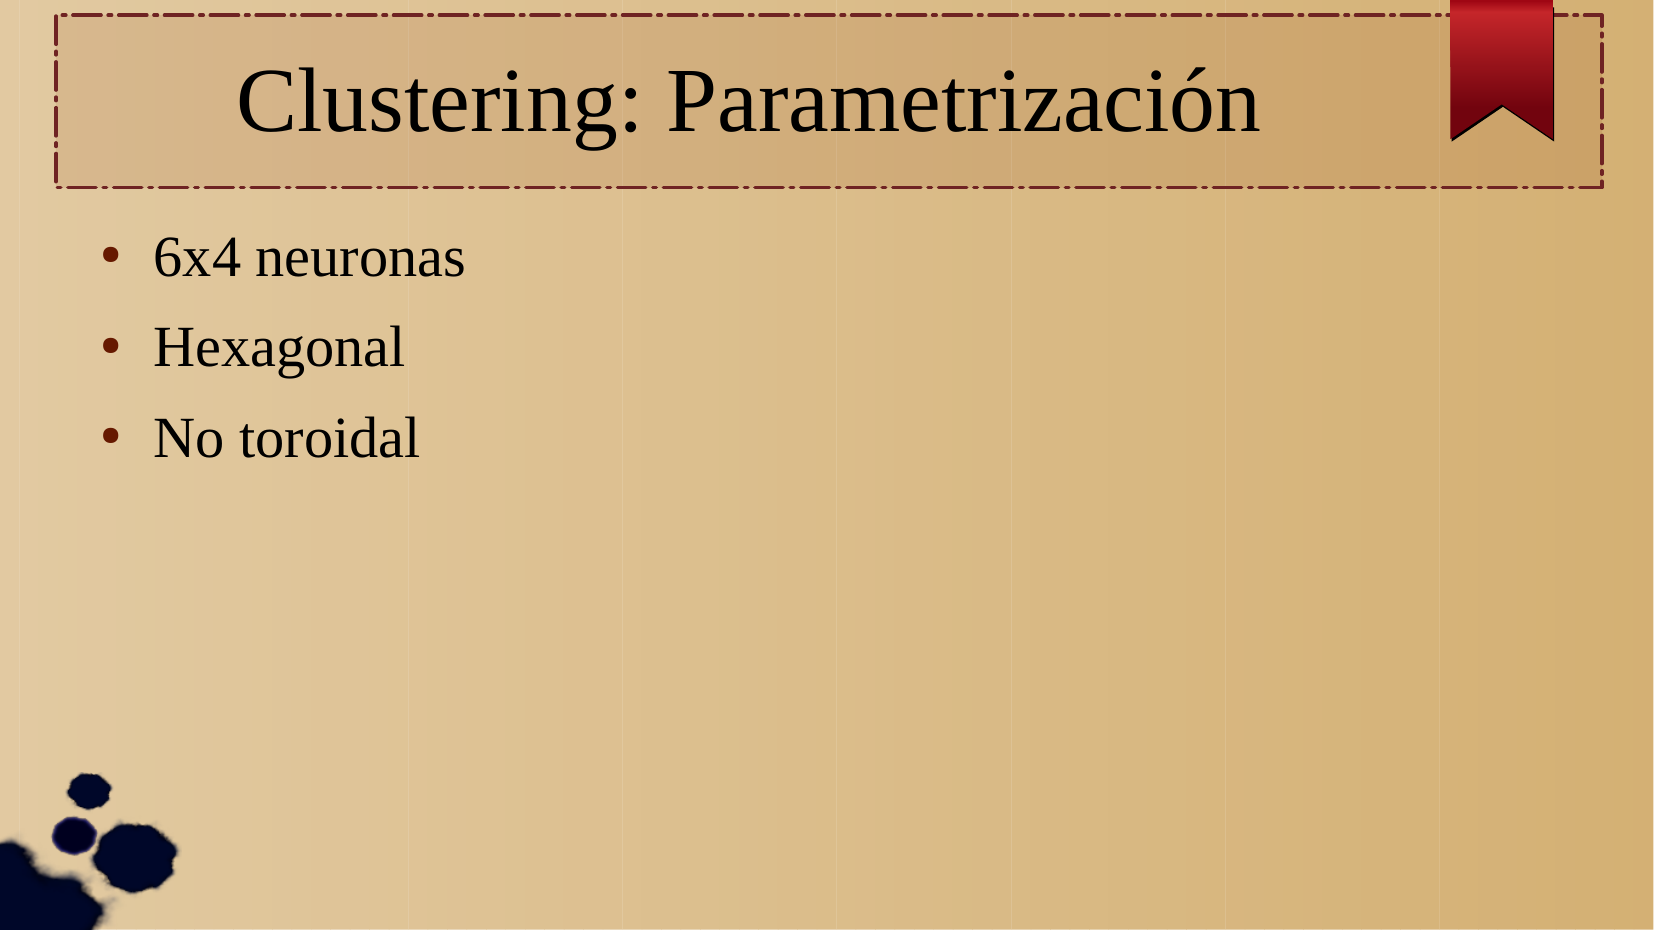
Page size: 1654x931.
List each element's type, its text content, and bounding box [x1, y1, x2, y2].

list 6x4 neuronas Hexagonal No toroidal [82, 224, 1571, 764]
title Clustering: Parametrización [59, 11, 1441, 189]
